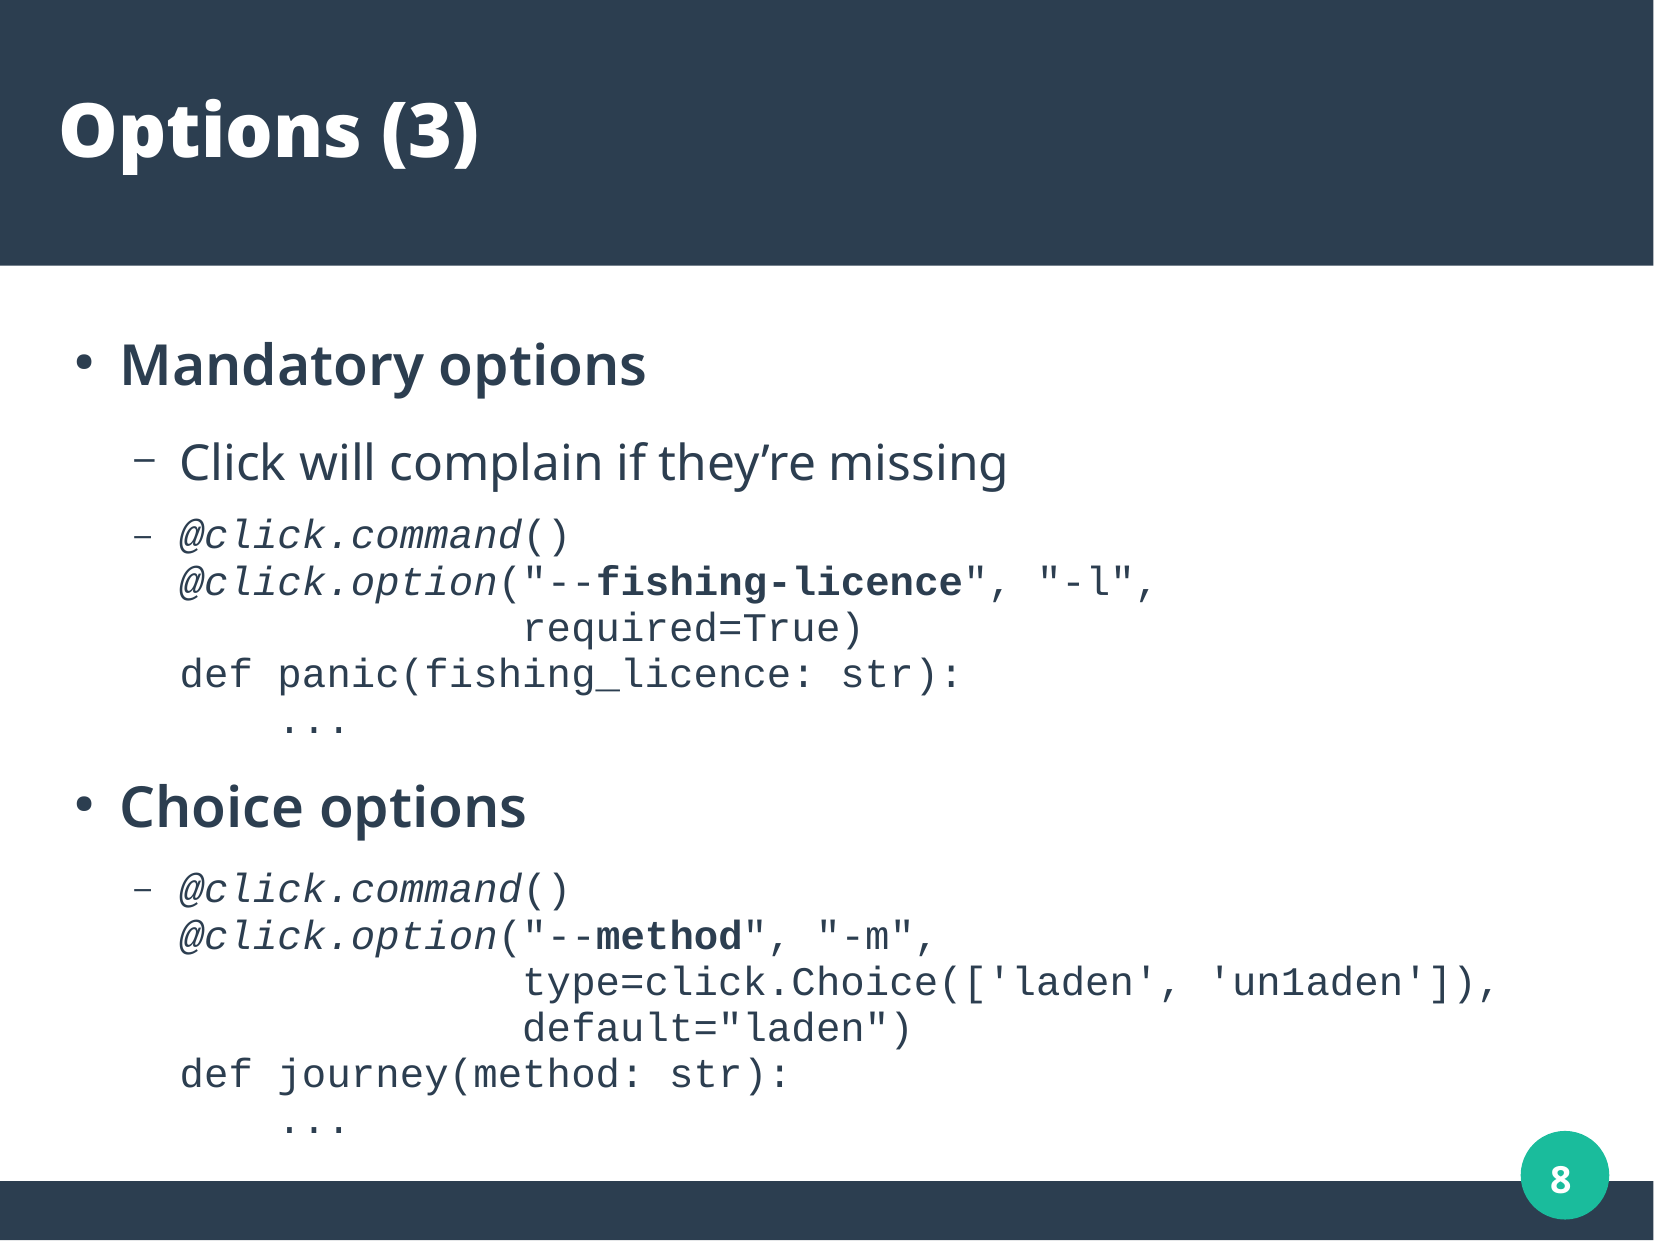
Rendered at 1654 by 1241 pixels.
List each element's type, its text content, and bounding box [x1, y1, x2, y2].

title Options (3) [59, 49, 1595, 207]
list Mandatory options Click will complain if they’re missing @click.command() @click.option("--fishing-licence", "-l", required=True) def panic(fishing_licence: str): ... Choice options @click.command() @click.option("--method", "-m", type=click.Choice(['laden', 'un1aden']), default="laden") def journey(method: str): ... [59, 324, 1595, 1152]
text_box <number> [1535, 1146, 1654, 1205]
